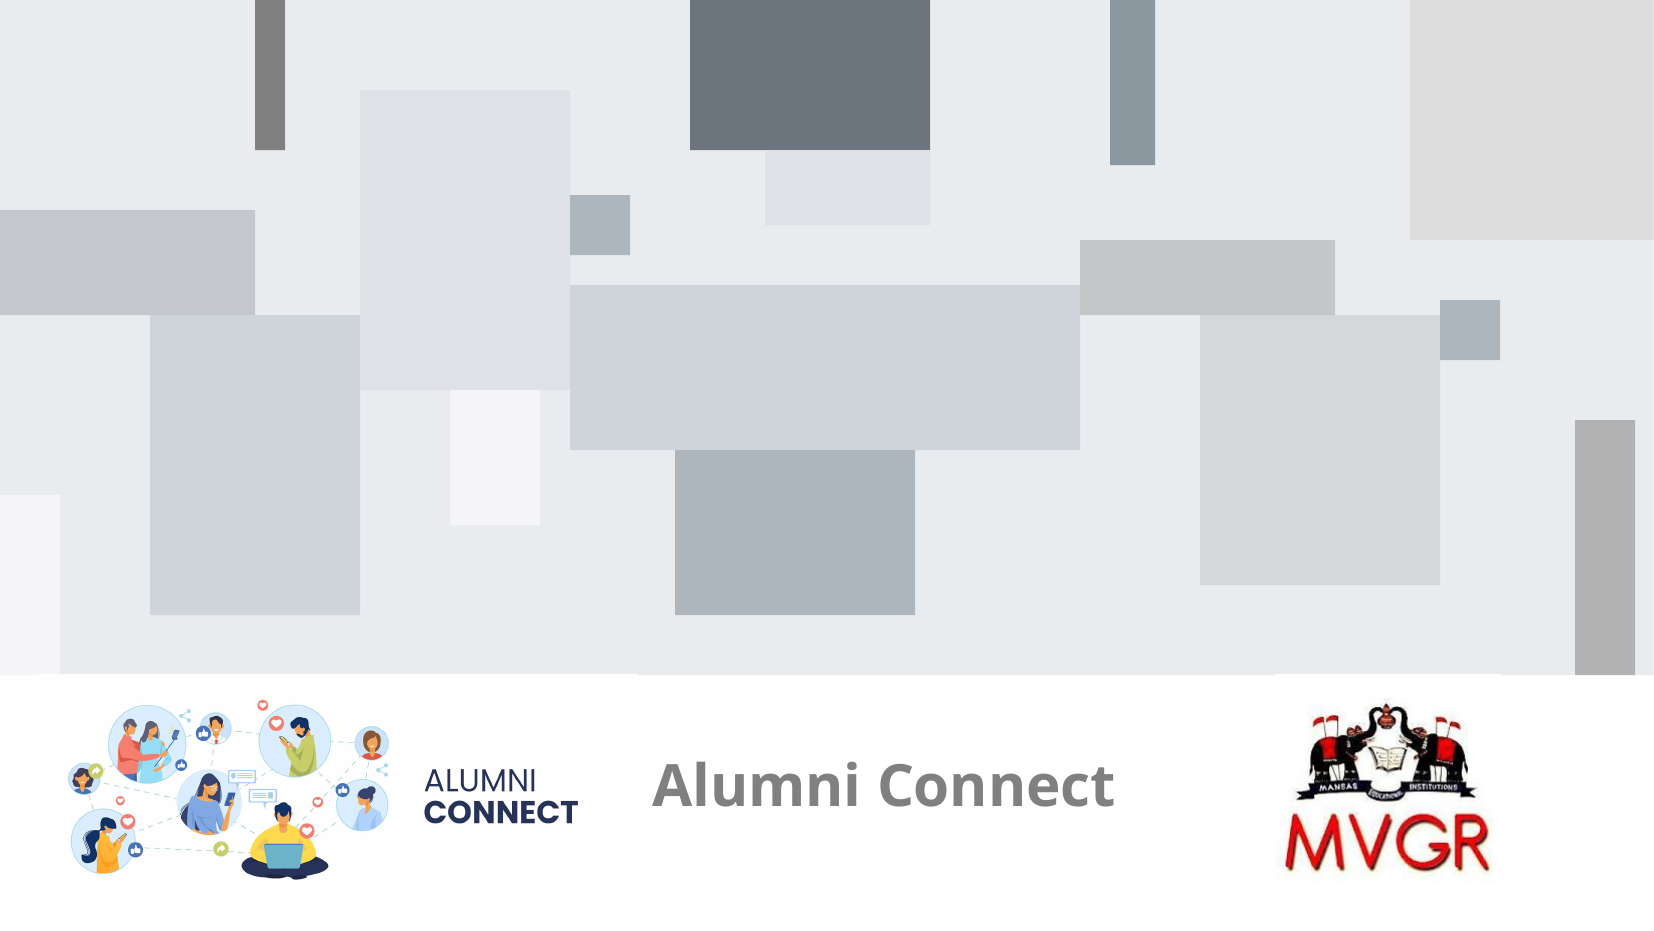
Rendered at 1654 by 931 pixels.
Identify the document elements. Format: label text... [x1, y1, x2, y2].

picture [34, 674, 638, 905]
picture [1275, 674, 1501, 901]
text_box Alumni Connect [562, 740, 1131, 931]
